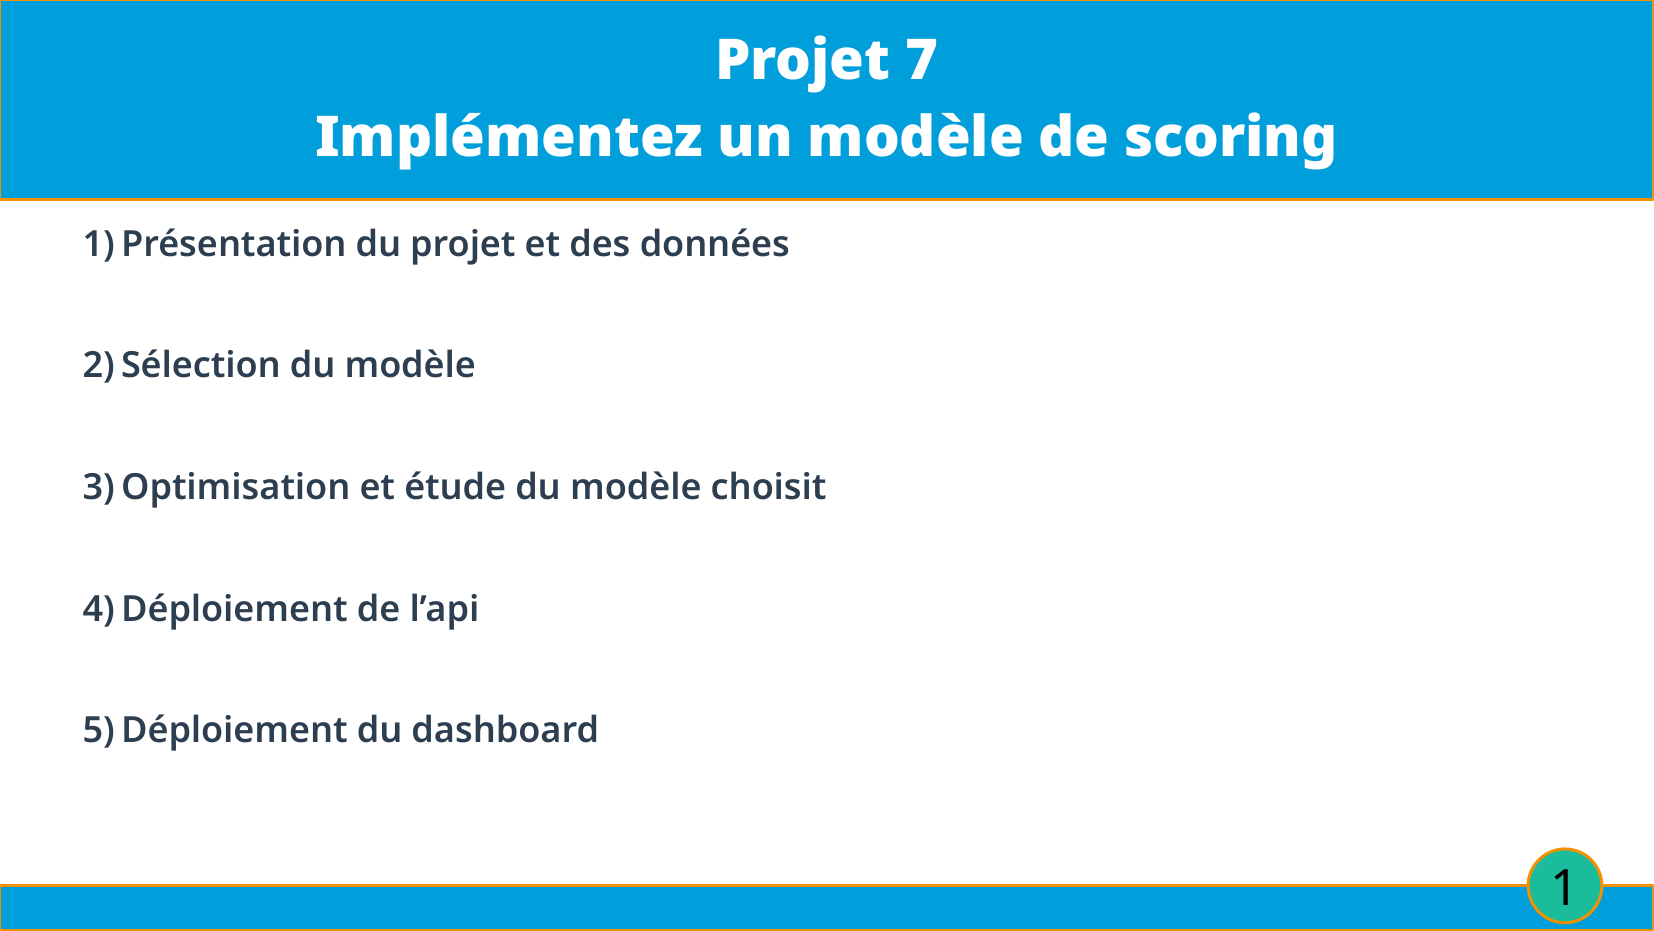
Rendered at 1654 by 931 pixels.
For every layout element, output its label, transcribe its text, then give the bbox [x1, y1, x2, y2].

title Projet 7 Implémentez un modèle de scoring [59, 37, 1595, 155]
list Présentation du projet et des données Sélection du modèle Optimisation et étude du modèle choisit Déploiement de l’api Déploiement du dashboard [82, 217, 1571, 758]
